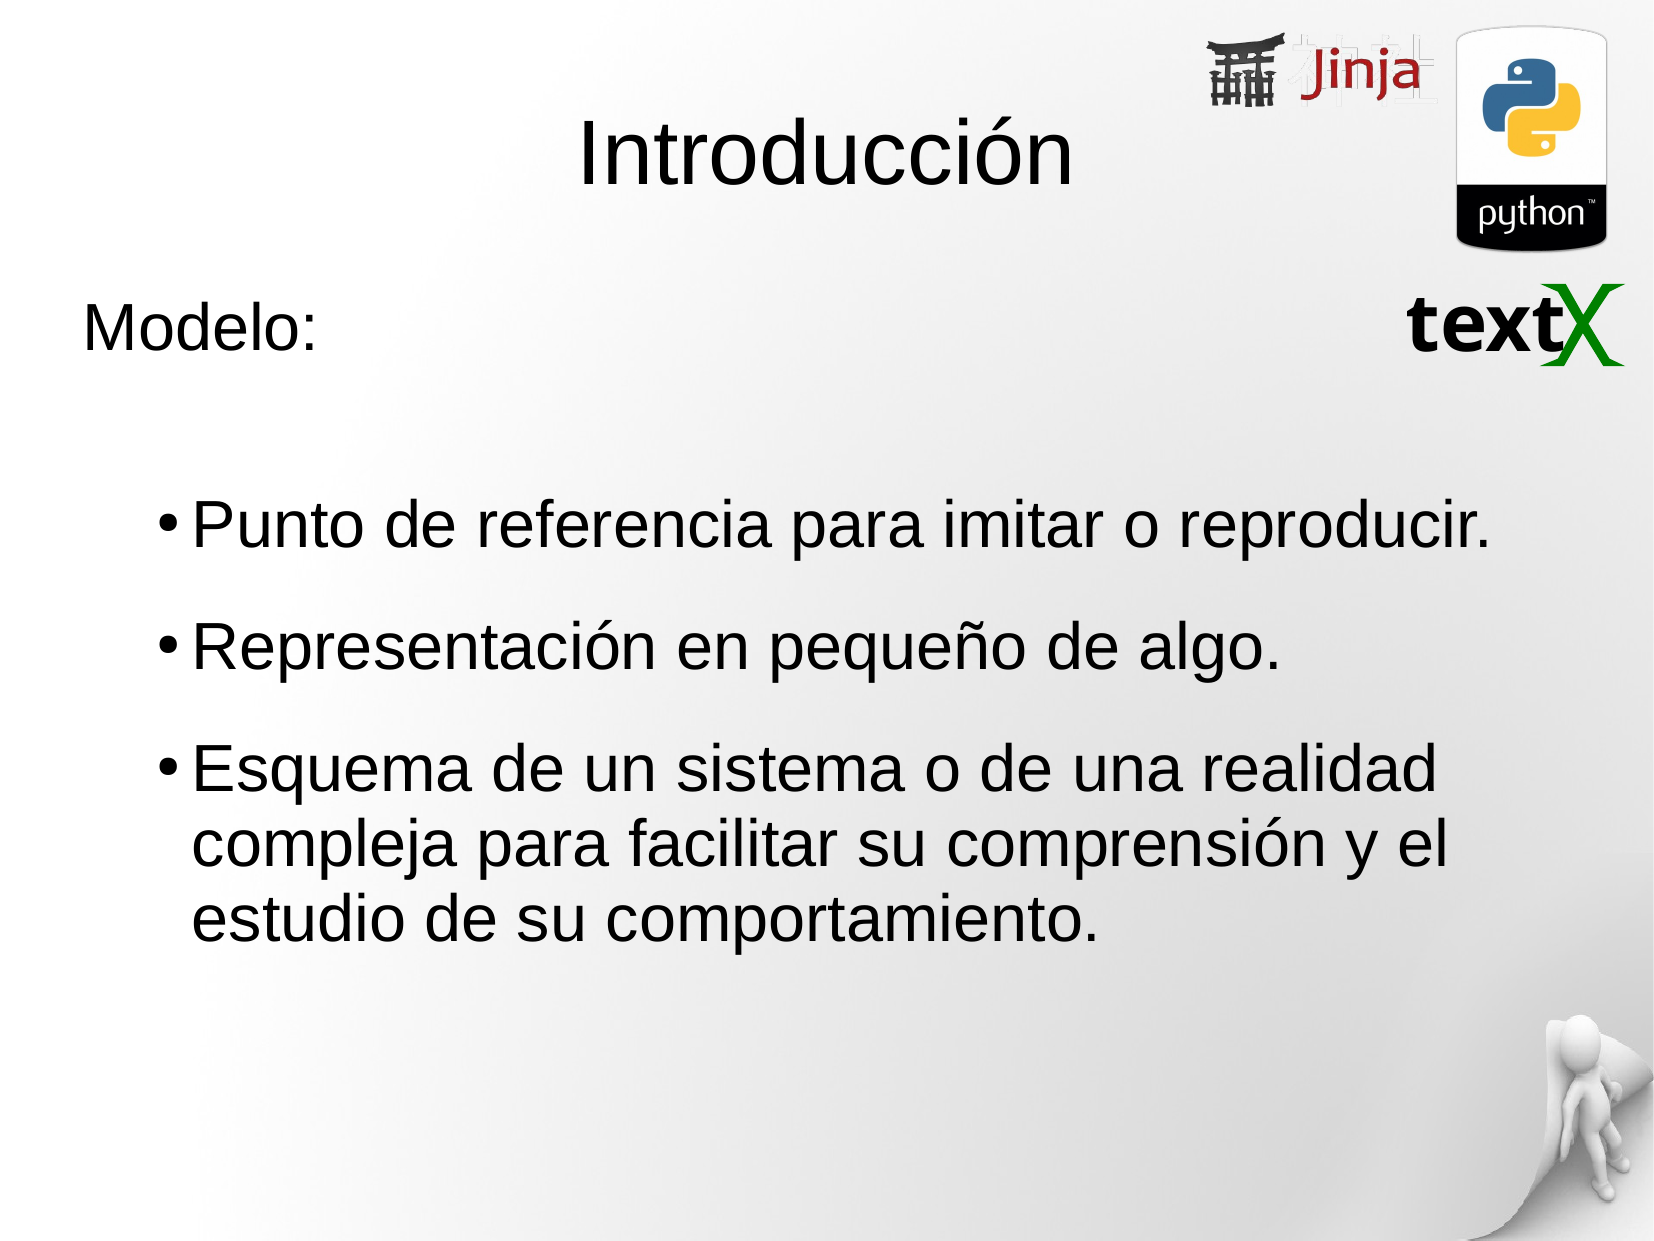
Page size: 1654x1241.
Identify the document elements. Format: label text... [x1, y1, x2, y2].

title Introducción [82, 49, 1571, 257]
subtitle Modelo: Punto de referencia para imitar o reproducir. Representación en pequeño de algo. Esquema de un sistema o de una realidad compleja para facilitar su comprensión y el estudio de su comportamiento. [82, 290, 1571, 1010]
picture [0, 0, 1654, 1241]
